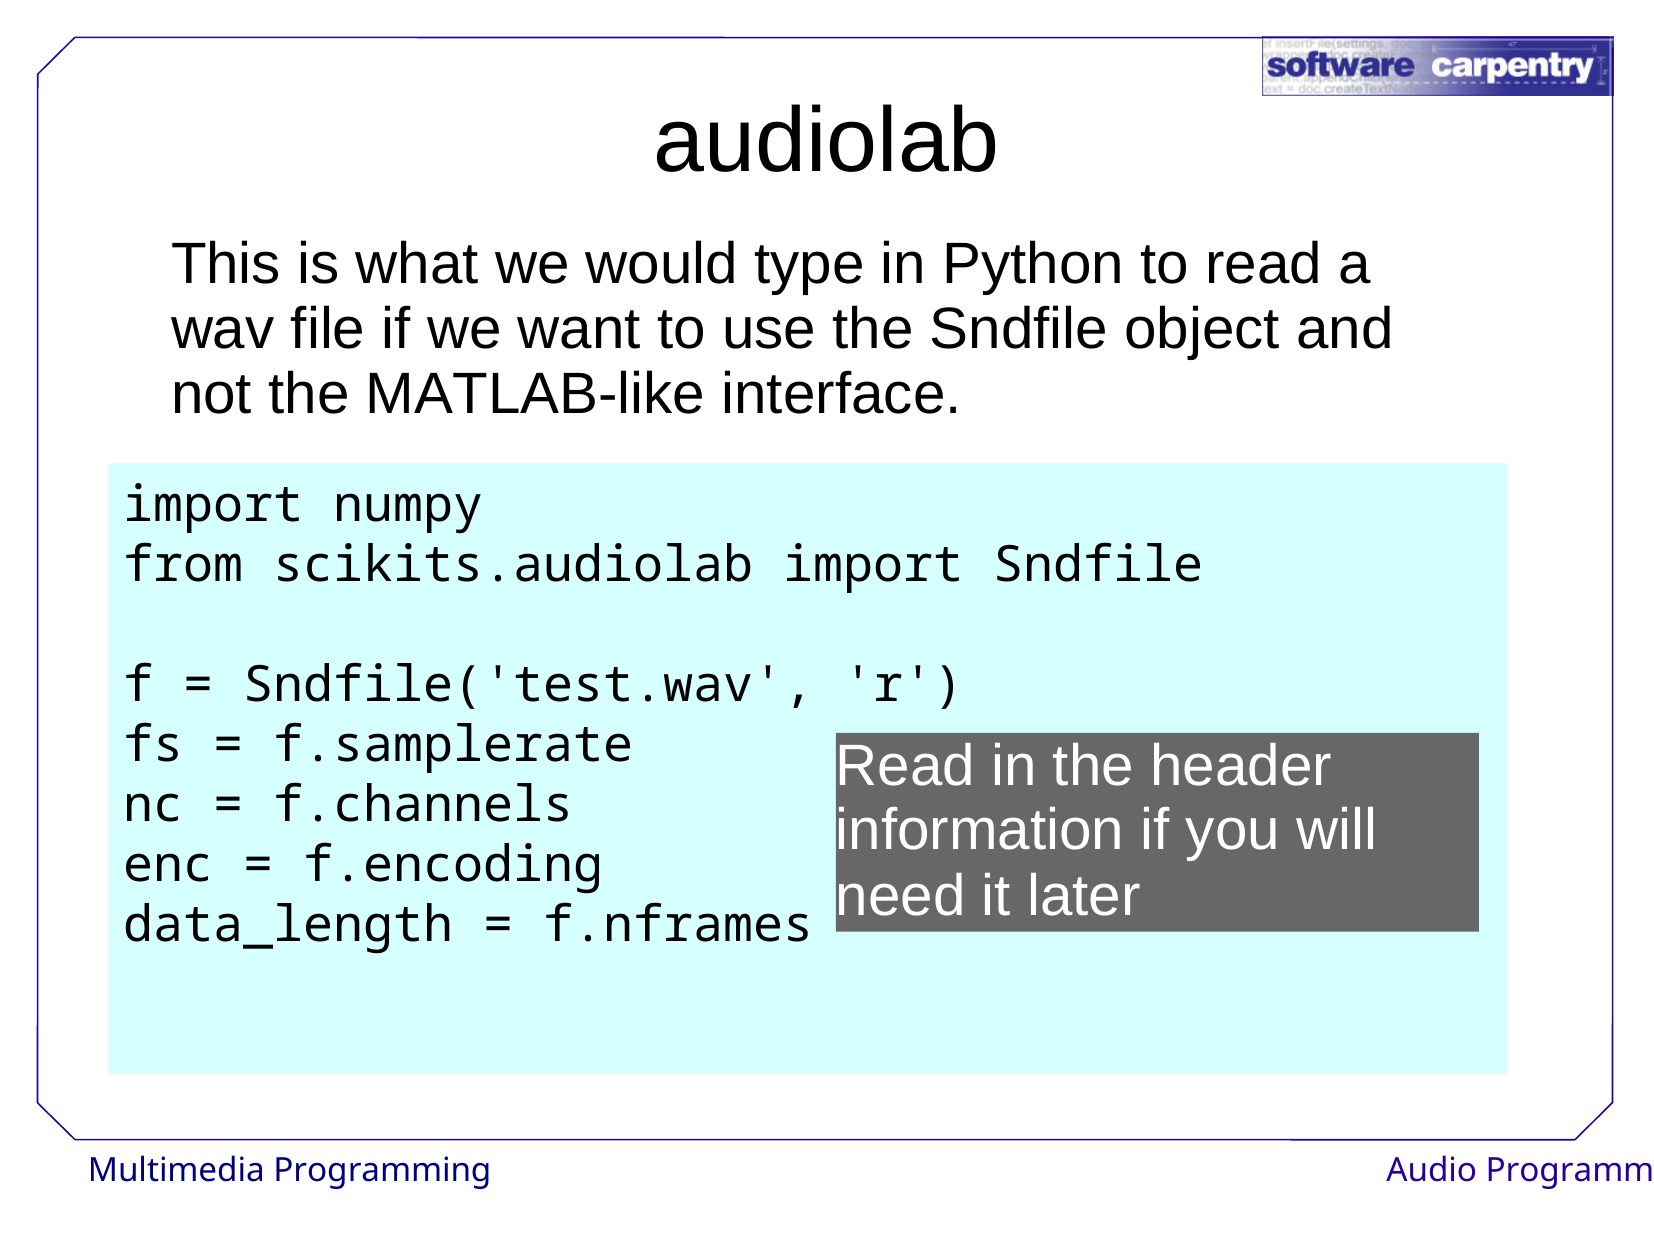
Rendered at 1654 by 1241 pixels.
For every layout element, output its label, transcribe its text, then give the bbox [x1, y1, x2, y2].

text_box audiolab [82, 82, 1572, 290]
text_box Read in the header information if you will need it later [835, 732, 1479, 932]
list import numpy from scikits.audiolab import Sndfile f = Sndfile('test.wav', 'r') fs = f.samplerate nc = f.channels enc = f.encoding data_length = f.nframes [108, 463, 1508, 1074]
picture [1262, 36, 1614, 96]
text_box This is what we would type in Python to read a wav file if we want to use the Sndfile object and not the MATLAB-like interface. [171, 290, 1480, 434]
